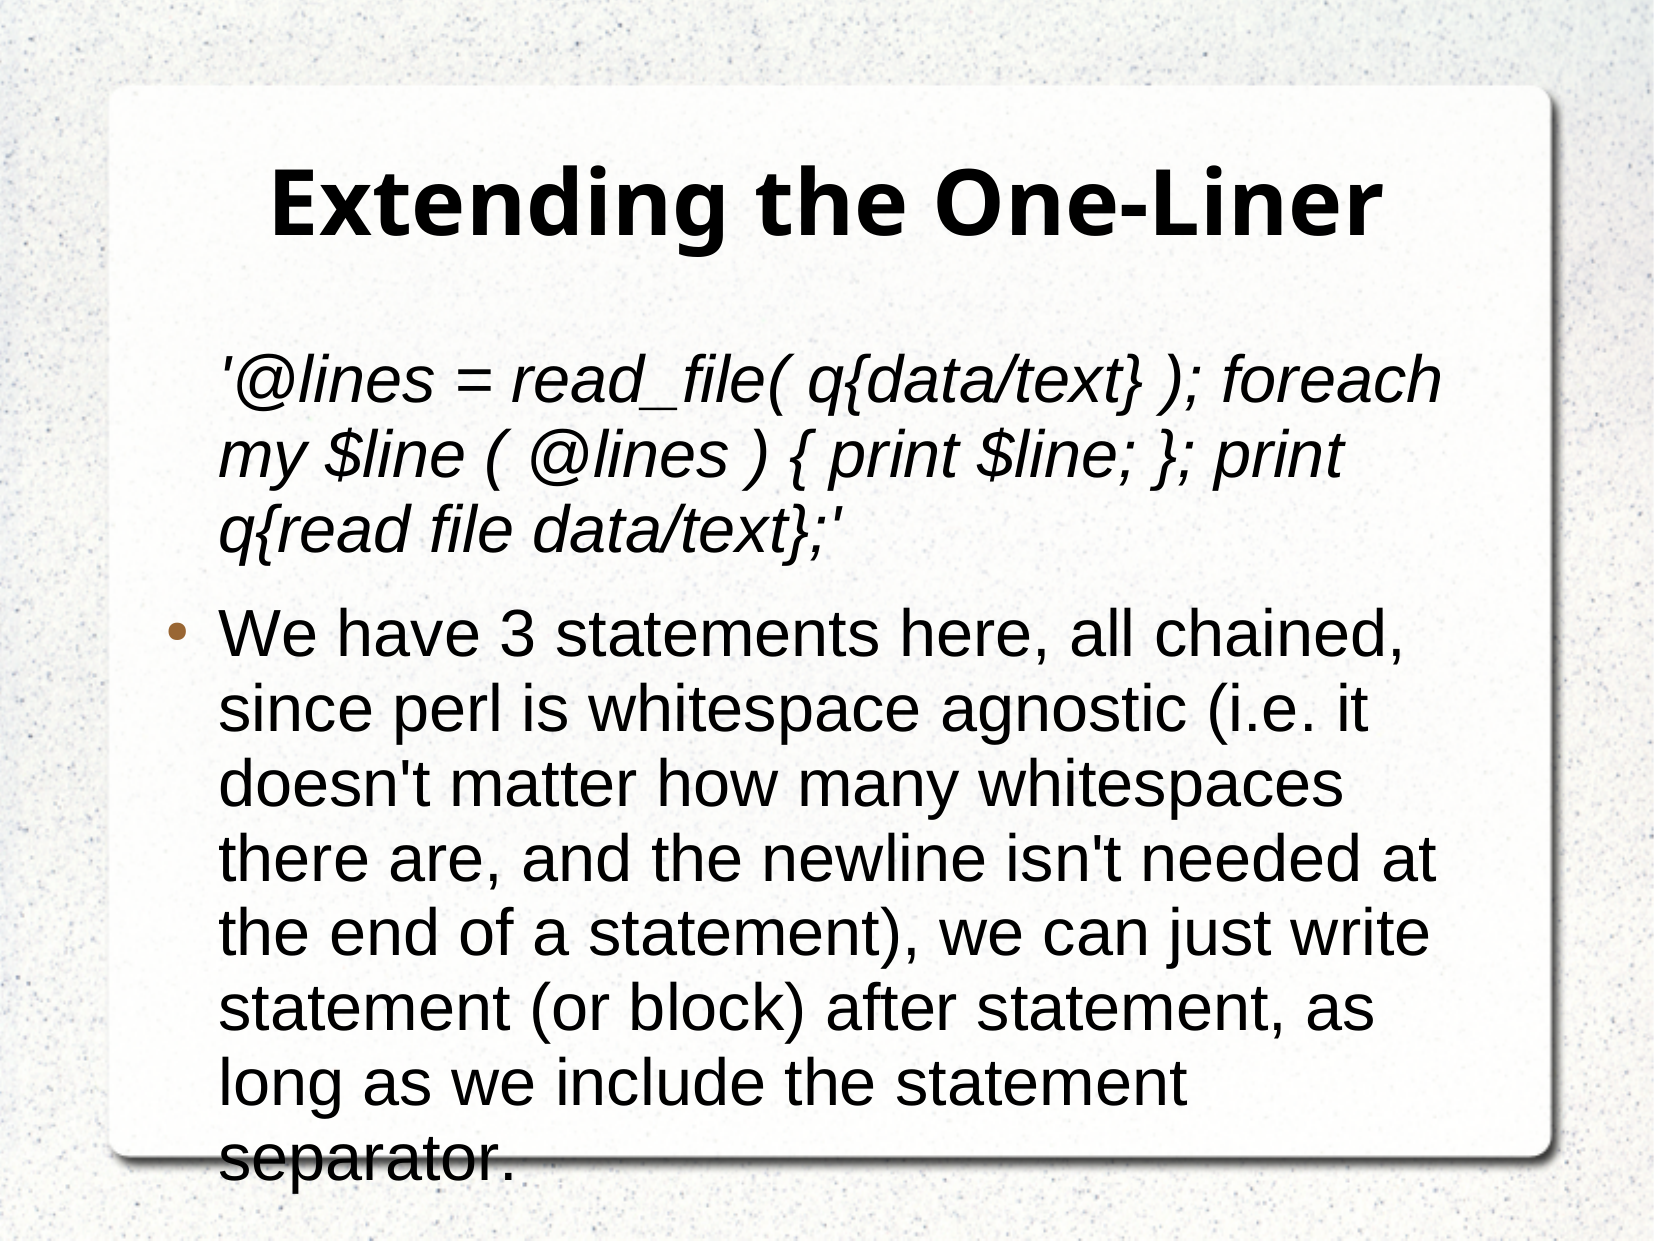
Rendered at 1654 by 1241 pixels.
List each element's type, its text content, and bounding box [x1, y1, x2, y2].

picture [0, 0, 1654, 1241]
title Extending the One-Liner [118, 96, 1536, 304]
list '@lines = read_file( q{data/text} ); foreach my $line ( @lines ) { print $line; }; print q{read file data/text};' We have 3 statements here, all chained, since perl is whitespace agnostic (i.e. it doesn't matter how many whitespaces there are, and the newline isn't needed at the end of a statement), we can just write statement (or block) after statement, as long as we include the statement separator. [147, 342, 1506, 1118]
